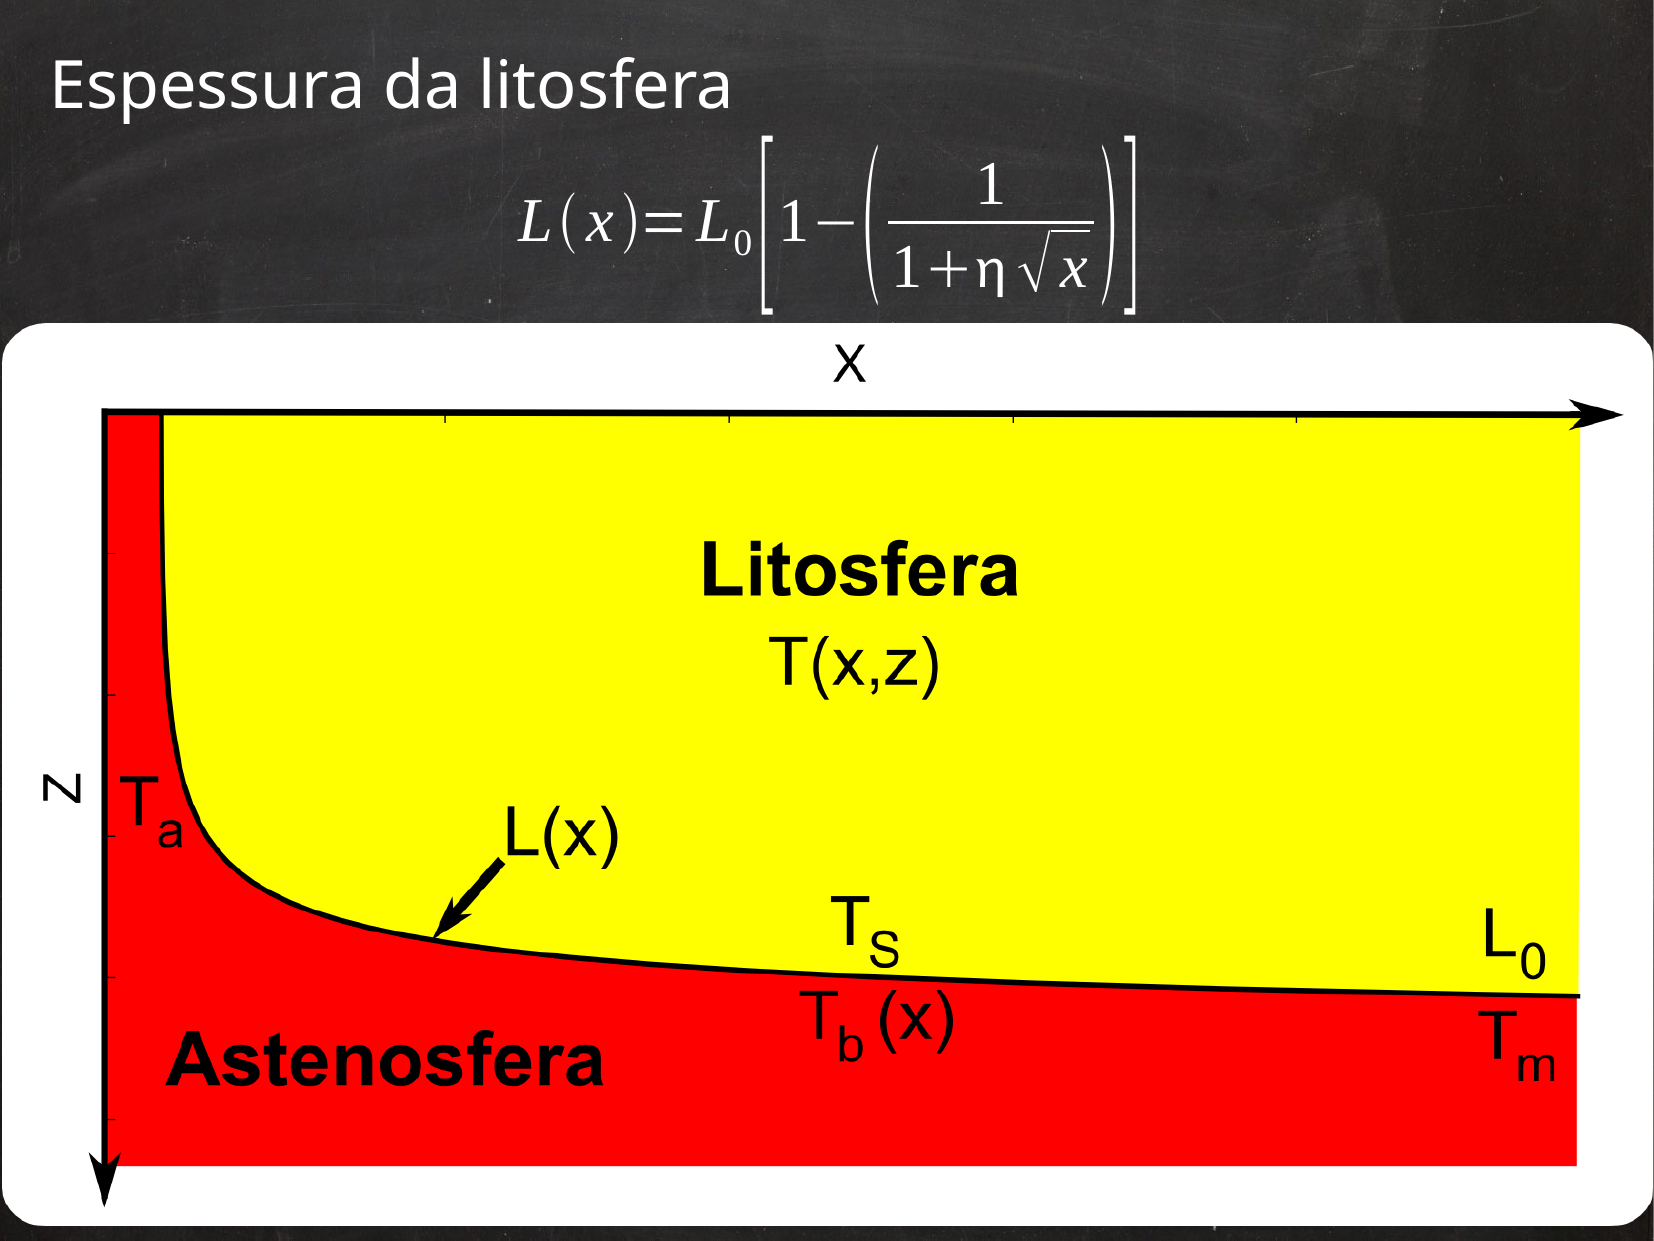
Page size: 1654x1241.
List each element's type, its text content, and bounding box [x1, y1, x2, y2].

picture [0, 0, 1654, 1241]
list Espessura da litosfera [49, 37, 1538, 857]
chart [507, 133, 1147, 318]
